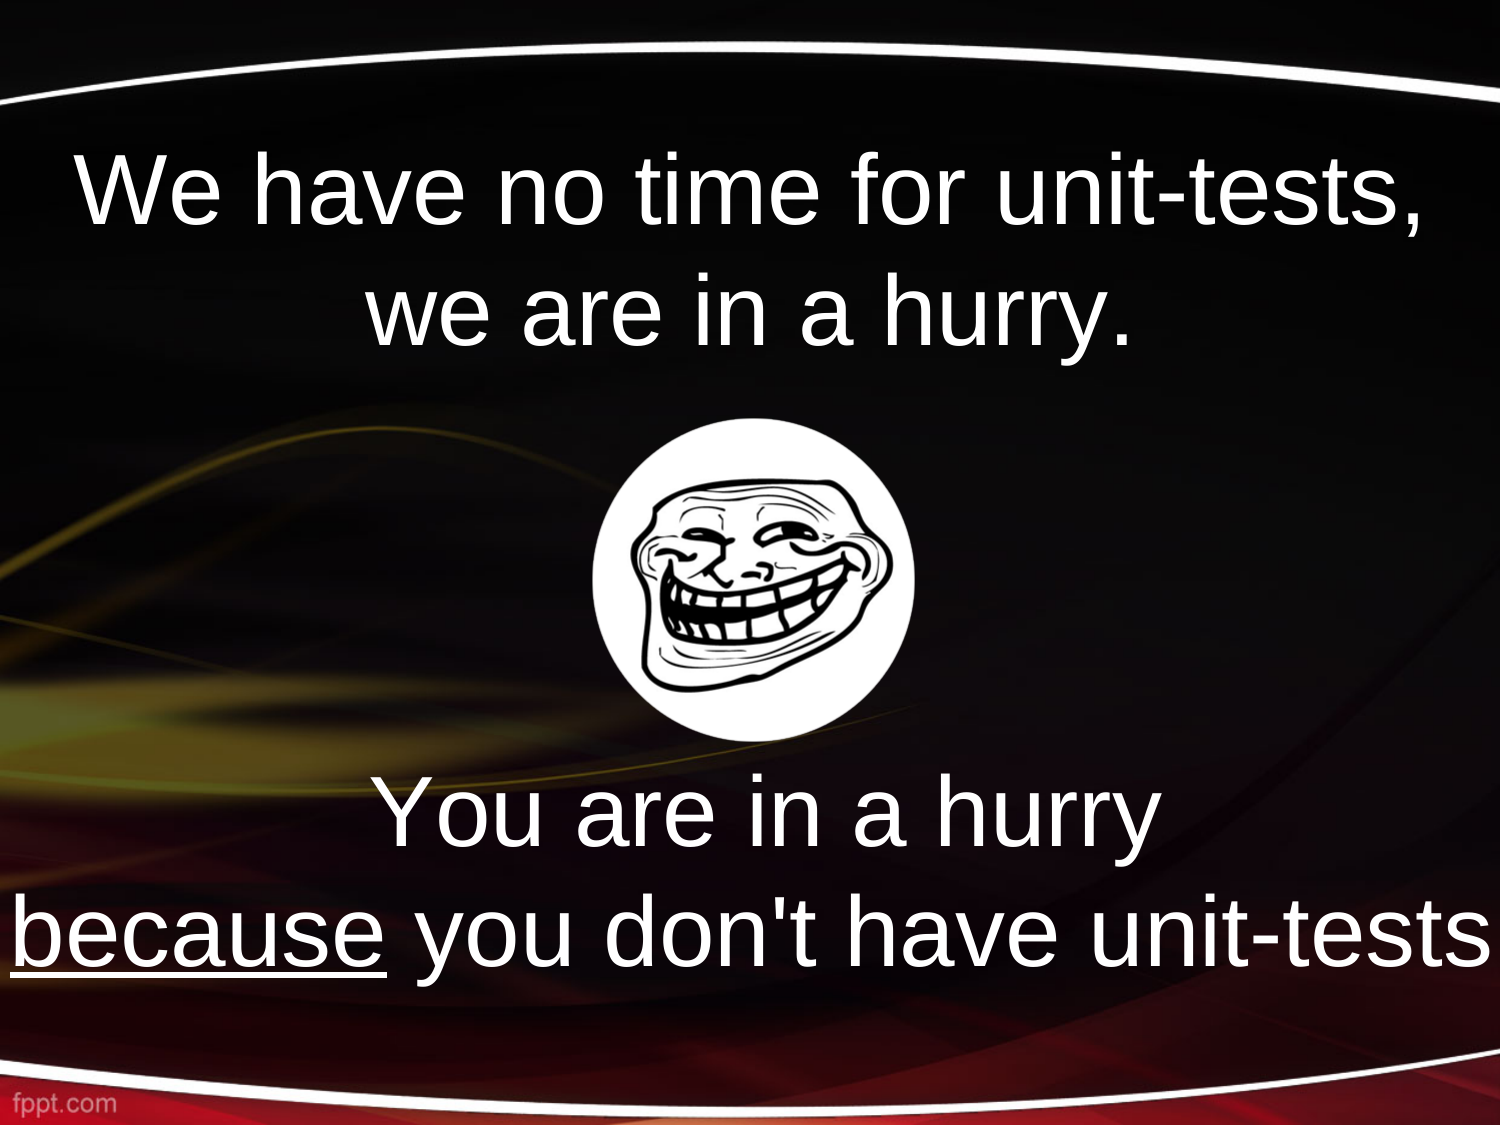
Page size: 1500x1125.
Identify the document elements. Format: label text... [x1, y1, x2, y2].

picture [0, 0, 1500, 70]
list You are in a hurry because you don't have unit-tests! [0, 671, 1500, 1062]
list We have no time for unit-tests, we are in a hurry. [0, 70, 1500, 421]
picture [0, 1062, 1500, 1125]
picture [0, 273, 1500, 874]
